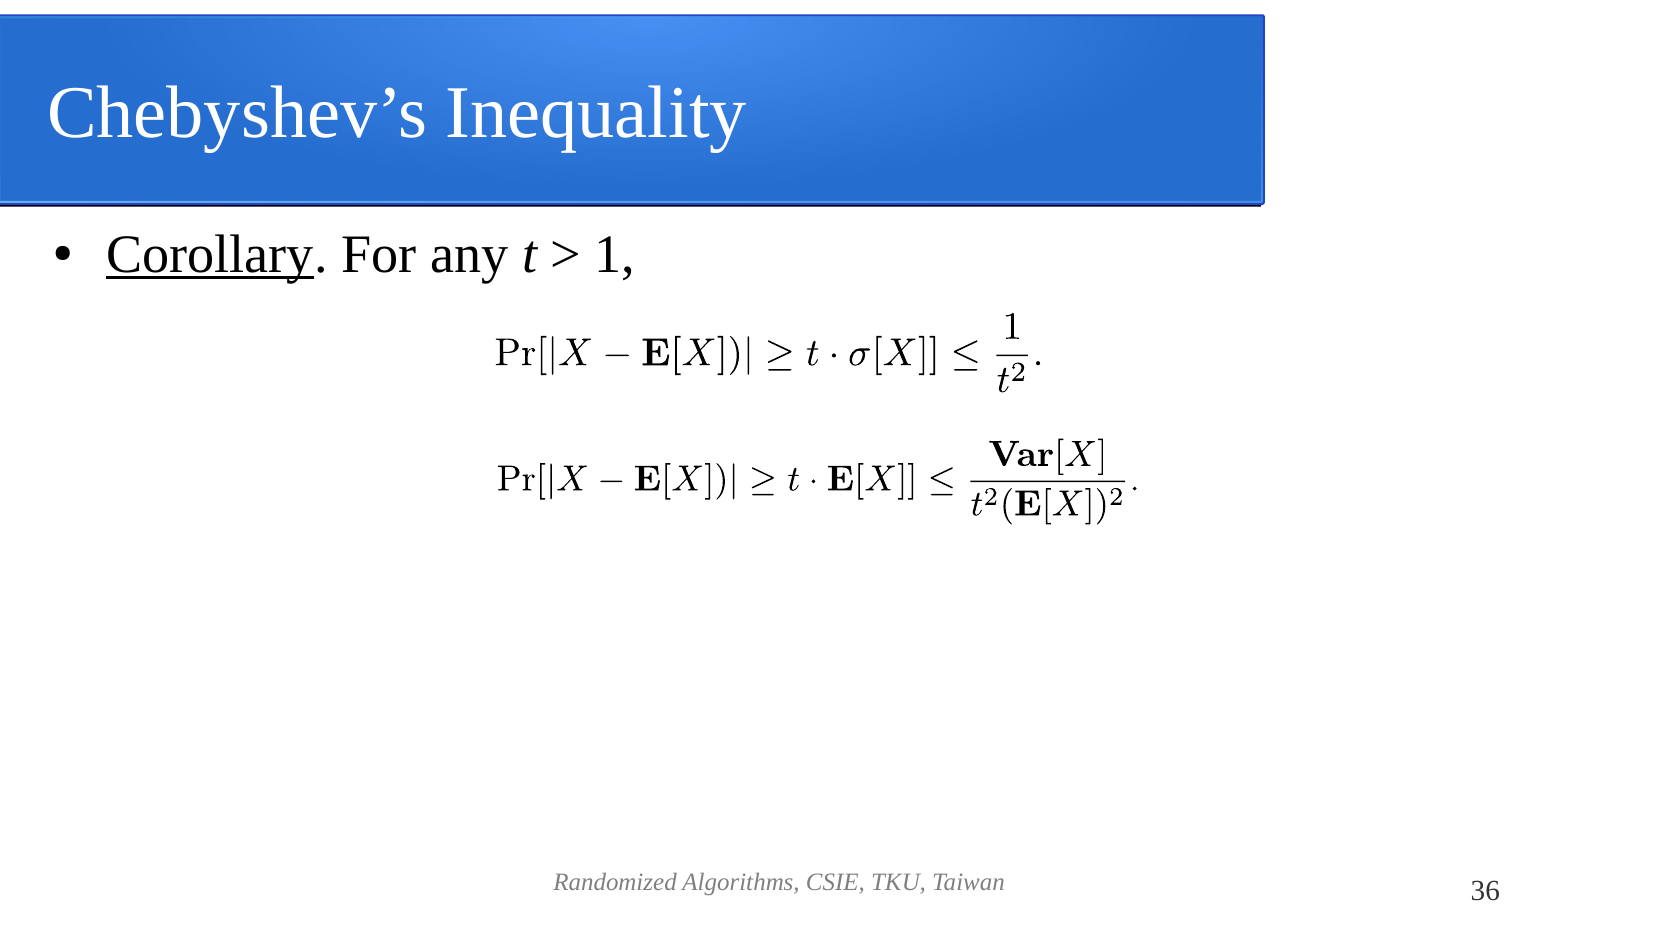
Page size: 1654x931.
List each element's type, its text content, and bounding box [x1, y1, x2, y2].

title Chebyshev’s Inequality [47, 35, 1199, 189]
picture [492, 311, 1042, 394]
picture [495, 437, 1138, 526]
list Corollary. For any t > 1, [35, 224, 1524, 764]
